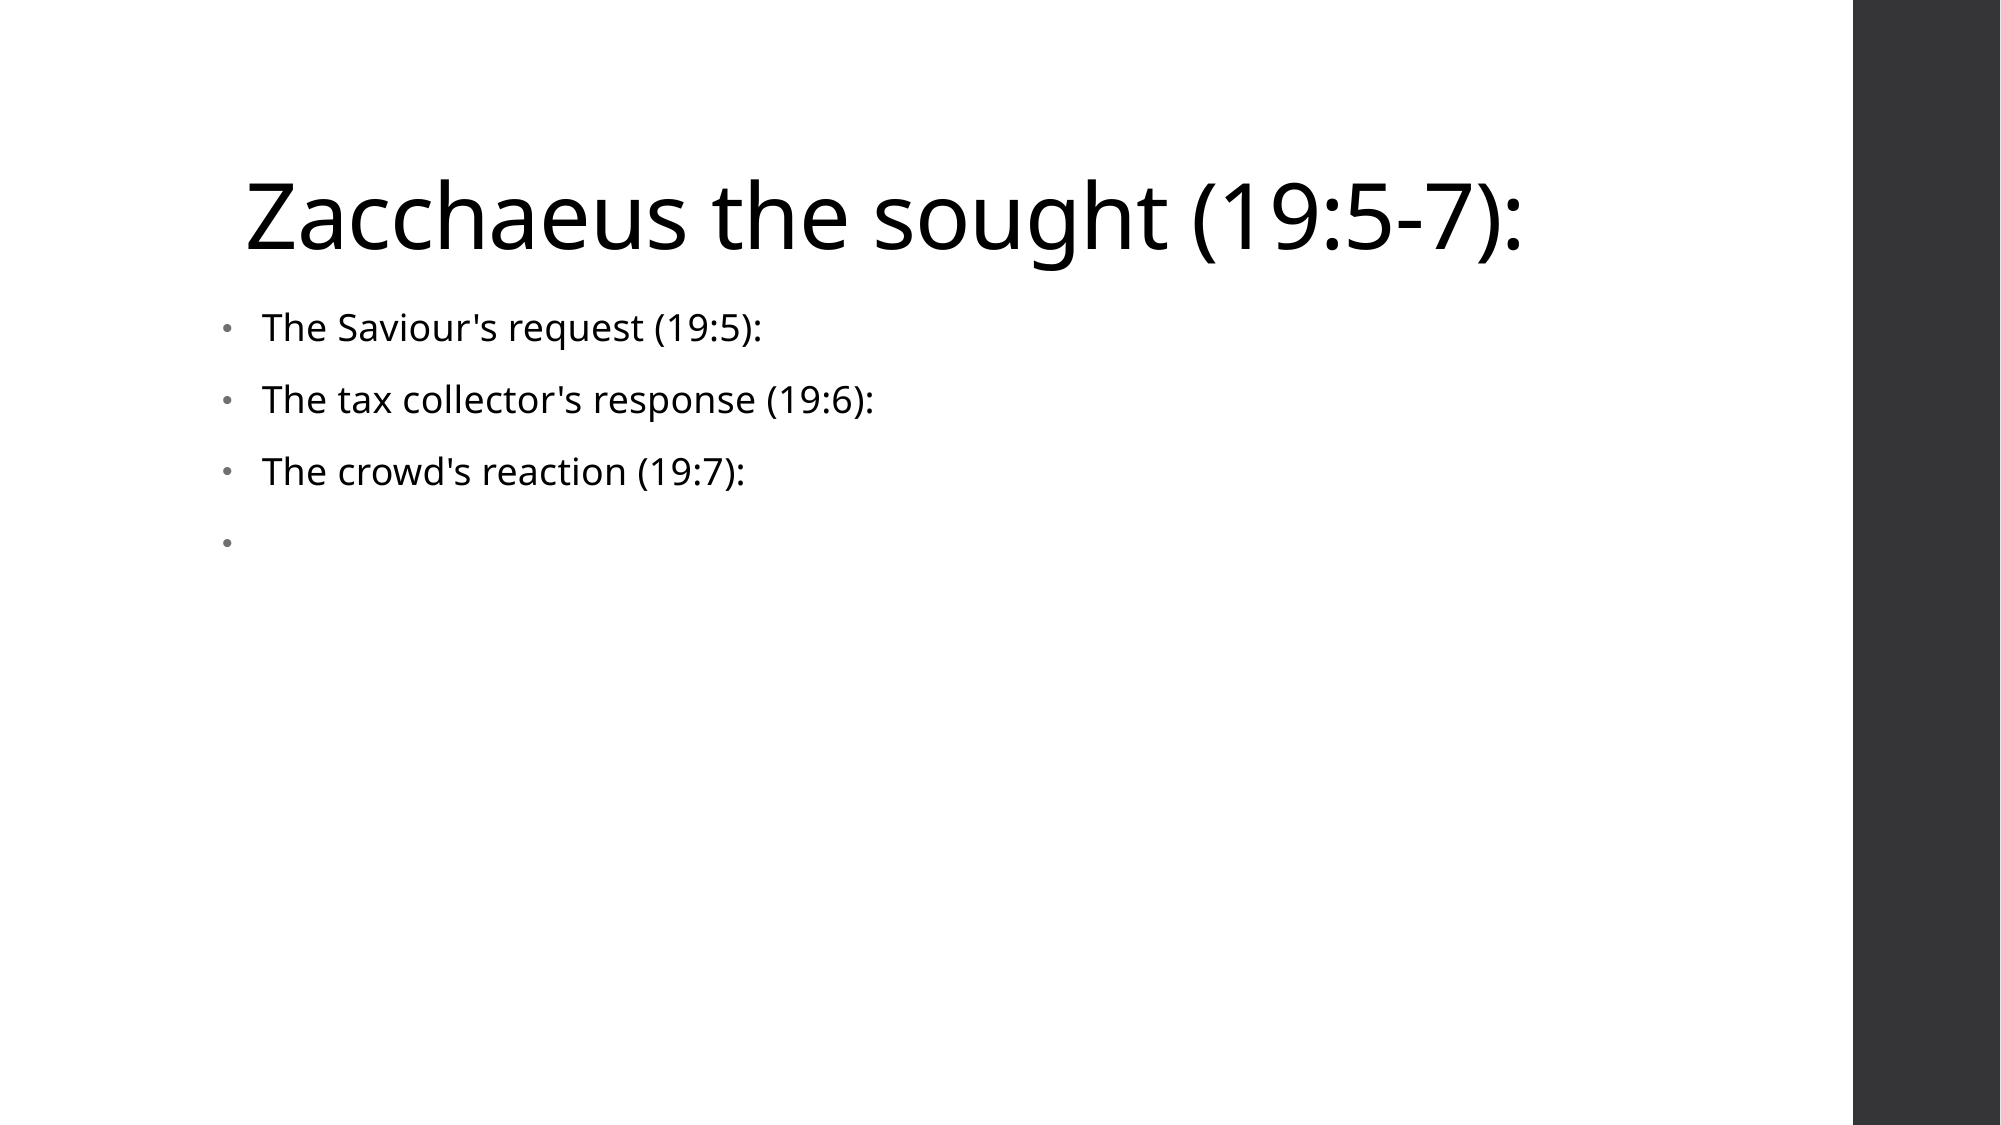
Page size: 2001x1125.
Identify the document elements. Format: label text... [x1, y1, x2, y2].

title Zacchaeus the sought (19:5-7): [206, 60, 1797, 278]
list The Saviour's request (19:5): The tax collector's response (19:6): The crowd's reaction (19:7): [206, 299, 1617, 1014]
